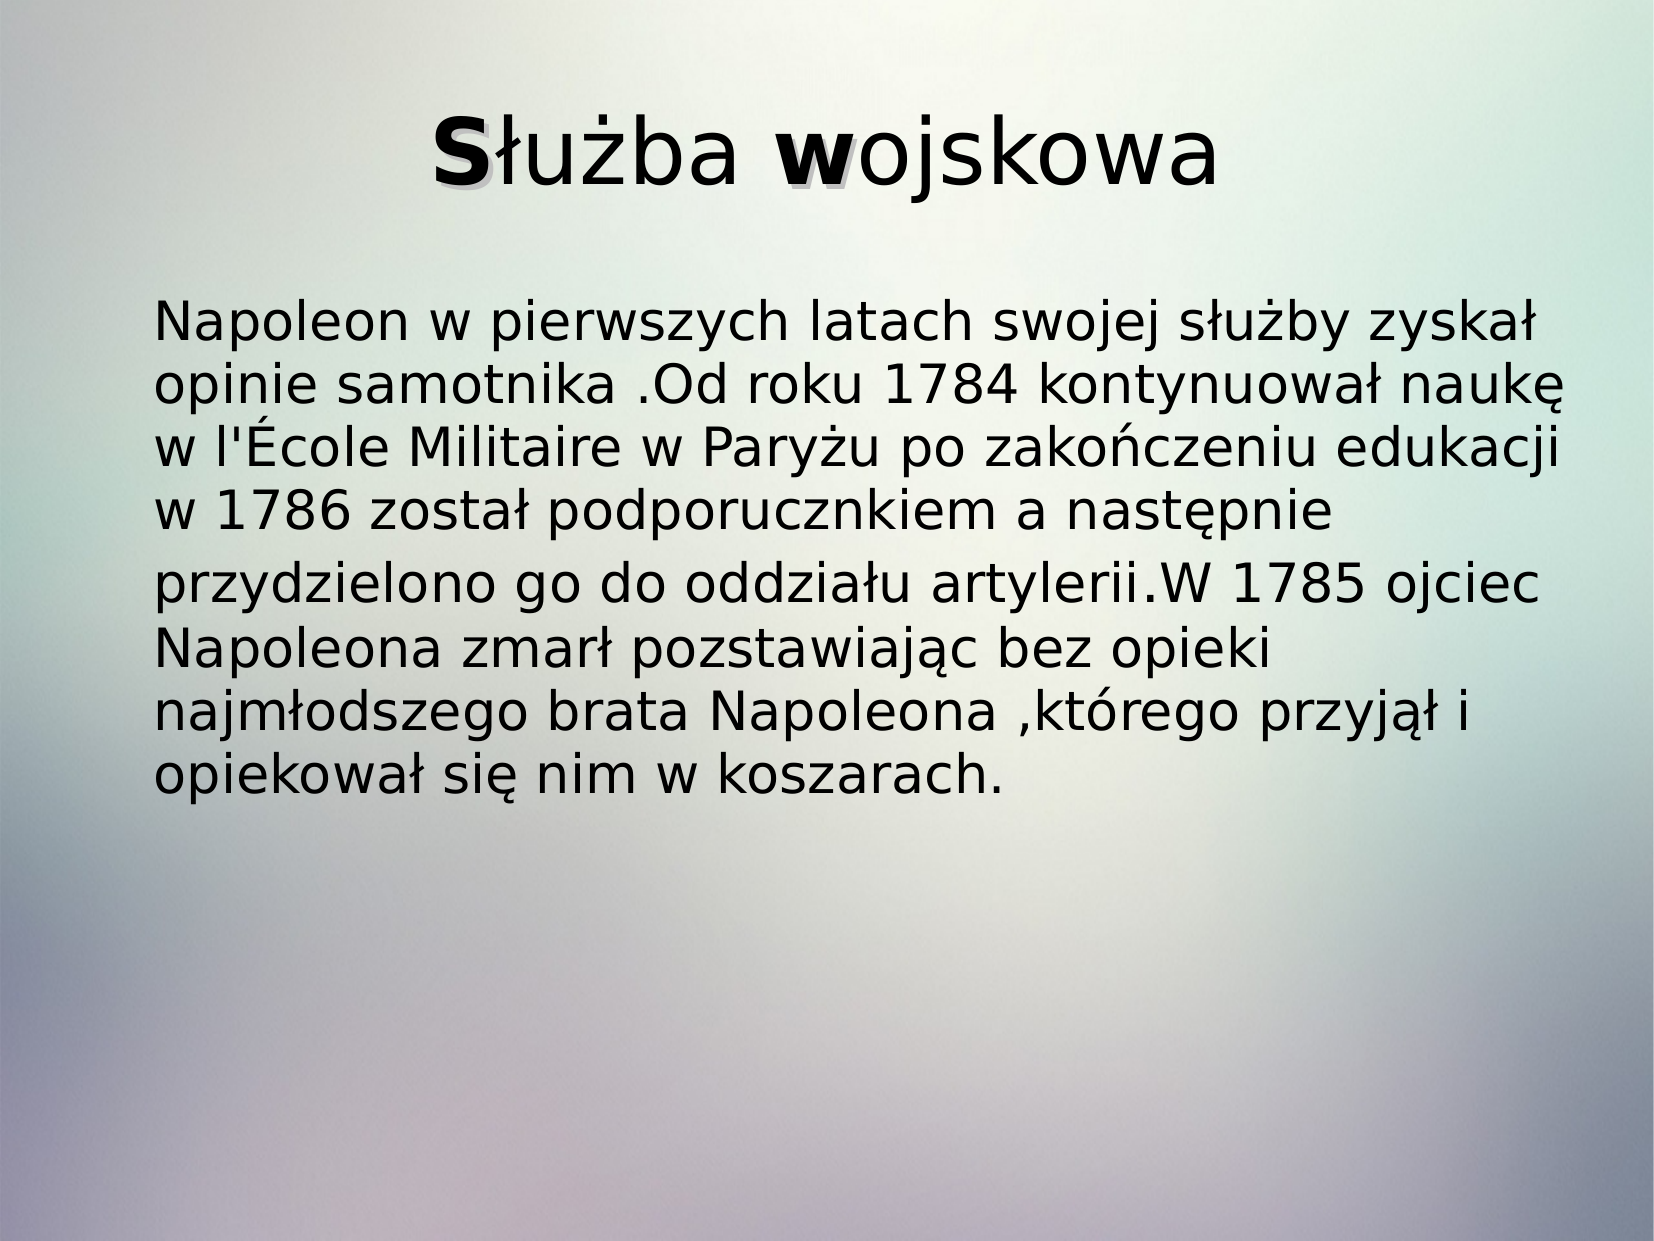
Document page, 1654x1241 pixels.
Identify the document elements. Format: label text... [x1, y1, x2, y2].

picture [0, 0, 1654, 1241]
title Służba wojskowa [82, 49, 1571, 257]
list Napoleon w pierwszych latach swojej służby zyskał opinie samotnika .Od roku 1784 kontynuował naukę w l'École Militaire w Paryżu po zakończeniu edukacji w 1786 został podporucznkiem a następnie przydzielono go do oddziału artylerii.W 1785 ojciec Napoleona zmarł pozstawiając bez opieki najmłodszego brata Napoleona ,którego przyjął i opiekował się nim w koszarach. [82, 290, 1571, 1010]
